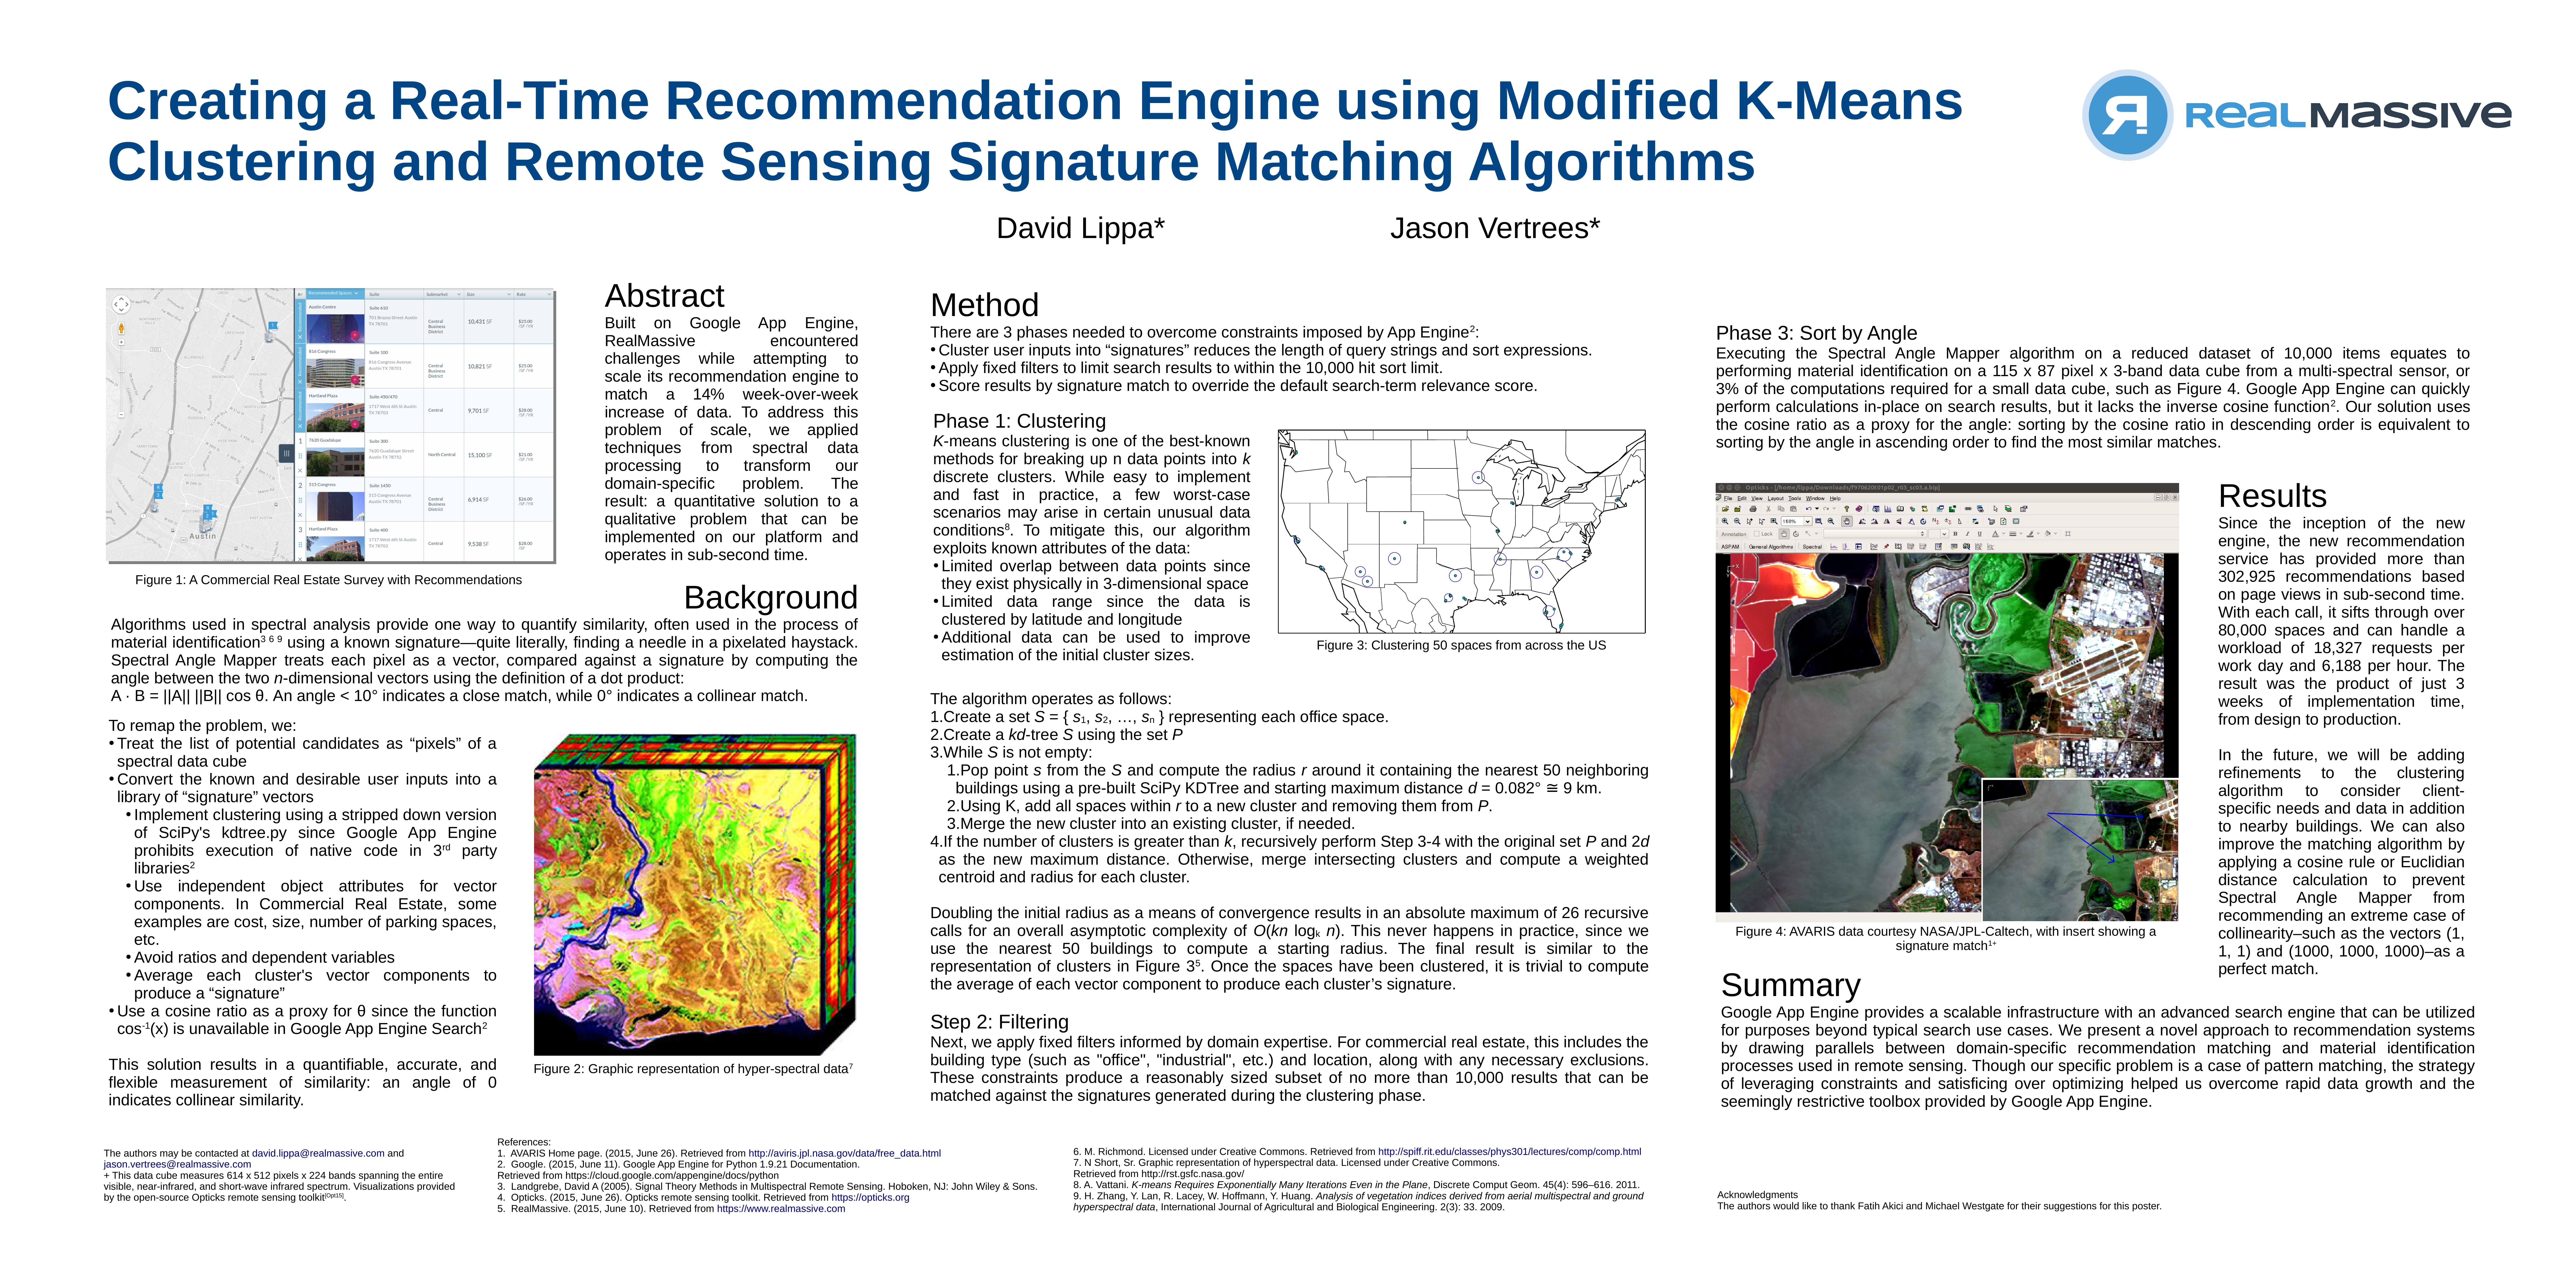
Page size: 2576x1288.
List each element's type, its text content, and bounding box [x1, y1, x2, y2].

text_box 6. M. Richmond. Licensed under Creative Commons. Retrieved from http://spiff.rit.edu/classes/phys301/lectures/comp/comp.html 7. N Short, Sr. Graphic representation of hyperspectral data. Licensed under Creative Commons. Retrieved from http://rst.gsfc.nasa.gov/ 8. A. Vattani. K-means Requires Exponentially Many Iterations Even in the Plane, Discrete Comput Geom. 45(4): 596–616. 2011. 9. H. Zhang, Y. Lan, R. Lacey, W. Hoffmann, Y. Huang. Analysis of vegetation indices derived from aerial multispectral and ground hyperspectral data, International Journal of Agricultural and Biological Engineering. 2(3): 33. 2009. [1073, 1145, 1646, 1213]
text_box The algorithm operates as follows: Create a set S = { s1, s2, …, sn } representing each office space. Create a kd-tree S using the set P While S is not empty: Pop point s from the S and compute the radius r around it containing the nearest 50 neighboring buildings using a pre-built SciPy KDTree and starting maximum distance d = 0.082° ≅ 9 km. Using K, add all spaces within r to a new cluster and removing them from P. Merge the new cluster into an existing cluster, if needed. If the number of clusters is greater than k, recursively perform Step 3-4 with the original set P and 2d as the new maximum distance. Otherwise, merge intersecting clusters and compute a weighted centroid and radius for each cluster. Doubling the initial radius as a means of convergence results in an absolute maximum of 26 recursive calls for an overall asymptotic complexity of O(kn logk n). This never happens in practice, since we use the nearest 50 buildings to compute a starting radius. The final result is similar to the representation of clusters in Figure 35. Once the spaces have been clustered, it is trivial to compute the average of each vector component to produce each cluster’s signature. Step 2: Filtering Next, we apply fixed filters informed by domain expertise. For commercial real estate, this includes the building type (such as "office", "industrial", etc.) and location, along with any necessary exclusions. These constraints produce a reasonably sized subset of no more than 10,000 results that can be matched against the signatures generated during the clustering phase. [930, 684, 1650, 1110]
text_box Results Since the inception of the new engine, the new recommendation service has provided more than 302,925 recommendations based on page views in sub-second time. With each call, it sifts through over 80,000 spaces and can handle a workload of 18,327 requests per work day and 6,188 per hour. The result was the product of just 3 weeks of implementation time, from design to production. In the future, we will be adding refinements to the clustering algorithm to consider client-specific needs and data in addition to nearby buildings. We can also improve the matching algorithm by applying a cosine rule or Euclidian distance calculation to prevent Spectral Angle Mapper from recommending an extreme case of collinearity–such as the vectors (1, 1, 1) and (1000, 1000, 1000)–as a perfect match. [2218, 477, 2465, 963]
text_box To remap the problem, we: Treat the list of potential candidates as “pixels” of a spectral data cube Convert the known and desirable user inputs into a library of “signature” vectors Implement clustering using a stripped down version of SciPy's kdtree.py since Google App Engine prohibits execution of native code in 3rd party libraries2 Use independent object attributes for vector components. In Commercial Real Estate, some examples are cost, size, number of parking spaces, etc. Avoid ratios and dependent variables Average each cluster's vector components to produce a “signature” Use a cosine ratio as a proxy for θ since the function cos-1(x) is unavailable in Google App Engine Search2 This solution results in a quantifiable, accurate, and flexible measurement of similarity: an angle of 0 indicates collinear similarity. [109, 716, 498, 1110]
picture [1716, 483, 2180, 924]
text_box References: 1. AVARIS Home page. (2015, June 26). Retrieved from http://aviris.jpl.nasa.gov/data/free_data.html 2. Google. (2015, June 11). Google App Engine for Python 1.9.21 Documentation. Retrieved from https://cloud.google.com/appengine/docs/python 3. Landgrebe, David A (2005). Signal Theory Methods in Multispectral Remote Sensing. Hoboken, NJ: John Wiley & Sons. 4. Opticks. (2015, June 26). Opticks remote sensing toolkit. Retrieved from https://opticks.org 5. RealMassive. (2015, June 10). Retrieved from https://www.realmassive.com [497, 1134, 1045, 1217]
picture [1275, 427, 1648, 636]
picture [106, 288, 553, 561]
text_box The authors may be contacted at david.lippa@realmassive.com and jason.vertrees@realmassive.com + This data cube measures 614 x 512 pixels x 224 bands spanning the entire visible, near-infrared, and short-wave infrared spectrum. Visualizations provided by the open-source Opticks remote sensing toolkit[Opt15]. [104, 1145, 465, 1206]
text_box David Lippa* Jason Vertrees* [111, 211, 2487, 245]
picture [2082, 69, 2512, 161]
text_box Acknowledgments The authors would like to thank Fatih Akici and Michael Westgate for their suggestions for this poster. [1717, 1188, 2383, 1213]
picture [534, 733, 856, 1056]
subtitle Abstract Built on Google App Engine, RealMassive encountered challenges while attempting to scale its recommendation engine to match a 14% week-over-week increase of data. To address this problem of scale, we applied techniques from spectral data processing to transform our domain-specific problem. The result: a quantitative solution to a qualitative problem that can be implemented on our platform and operates in sub-second time. [605, 286, 859, 555]
text_box Method There are 3 phases needed to overcome constraints imposed by App Engine2: Cluster user inputs into “signatures” reduces the length of query strings and sort expressions. Apply fixed filters to limit search results to within the 10,000 hit sort limit. Score results by signature match to override the default search-term relevance score. [930, 286, 1650, 395]
text_box Background Algorithms used in spectral analysis provide one way to quantify similarity, often used in the process of material identification3 6 9 using a known signature—quite literally, finding a needle in a pixelated haystack. Spectral Angle Mapper treats each pixel as a vector, compared against a signature by computing the angle between the two n-dimensional vectors using the definition of a dot product: A · B = ||A|| ||B|| cos θ. An angle < 10° indicates a close match, while 0° indicates a collinear match. [111, 575, 859, 708]
text_box Figure 1: A Commercial Real Estate Survey with Recommendations [107, 567, 551, 592]
text_box Figure 4: AVARIS data courtesy NASA/JPL-Caltech, with insert showing a signature match1+ [1714, 922, 2179, 955]
title Creating a Real-Time Recommendation Engine using Modified K-Means Clustering and Remote Sensing Signature Matching Algorithms [107, 69, 2129, 192]
text_box Phase 1: Clustering K-means clustering is one of the best-known methods for breaking up n data points into k discrete clusters. While easy to implement and fast in practice, a few worst-case scenarios may arise in certain unusual data conditions8. To mitigate this, our algorithm exploits known attributes of the data: Limited overlap between data points since they exist physically in 3-dimensional space Limited data range since the data is clustered by latitude and longitude Additional data can be used to improve estimation of the initial cluster sizes. [933, 409, 1251, 664]
text_box Figure 3: Clustering 50 spaces from across the US [1281, 637, 1642, 653]
text_box Figure 2: Graphic representation of hyper-spectral data7 [527, 1061, 860, 1076]
text_box Phase 3: Sort by Angle Executing the Spectral Angle Mapper algorithm on a reduced dataset of 10,000 items equates to performing material identification on a 115 x 87 pixel x 3-band data cube from a multi-spectral sensor, or 3% of the computations required for a small data cube, such as Figure 4. Google App Engine can quickly perform calculations in-place on search results, but it lacks the inverse cosine function2. Our solution uses the cosine ratio as a proxy for the angle: sorting by the cosine ratio in descending order is equivalent to sorting by the angle in ascending order to find the most similar matches. [1716, 322, 2471, 452]
text_box Summary Google App Engine provides a scalable infrastructure with an advanced search engine that can be utilized for purposes beyond typical search use cases. We present a novel approach to recommendation systems by drawing parallels between domain-specific recommendation matching and material identification processes used in remote sensing. Though our specific problem is a case of pattern matching, the strategy of leveraging constraints and satisficing over optimizing helped us overcome rapid data growth and the seemingly restrictive toolbox provided by Google App Engine. [1721, 963, 2476, 1114]
